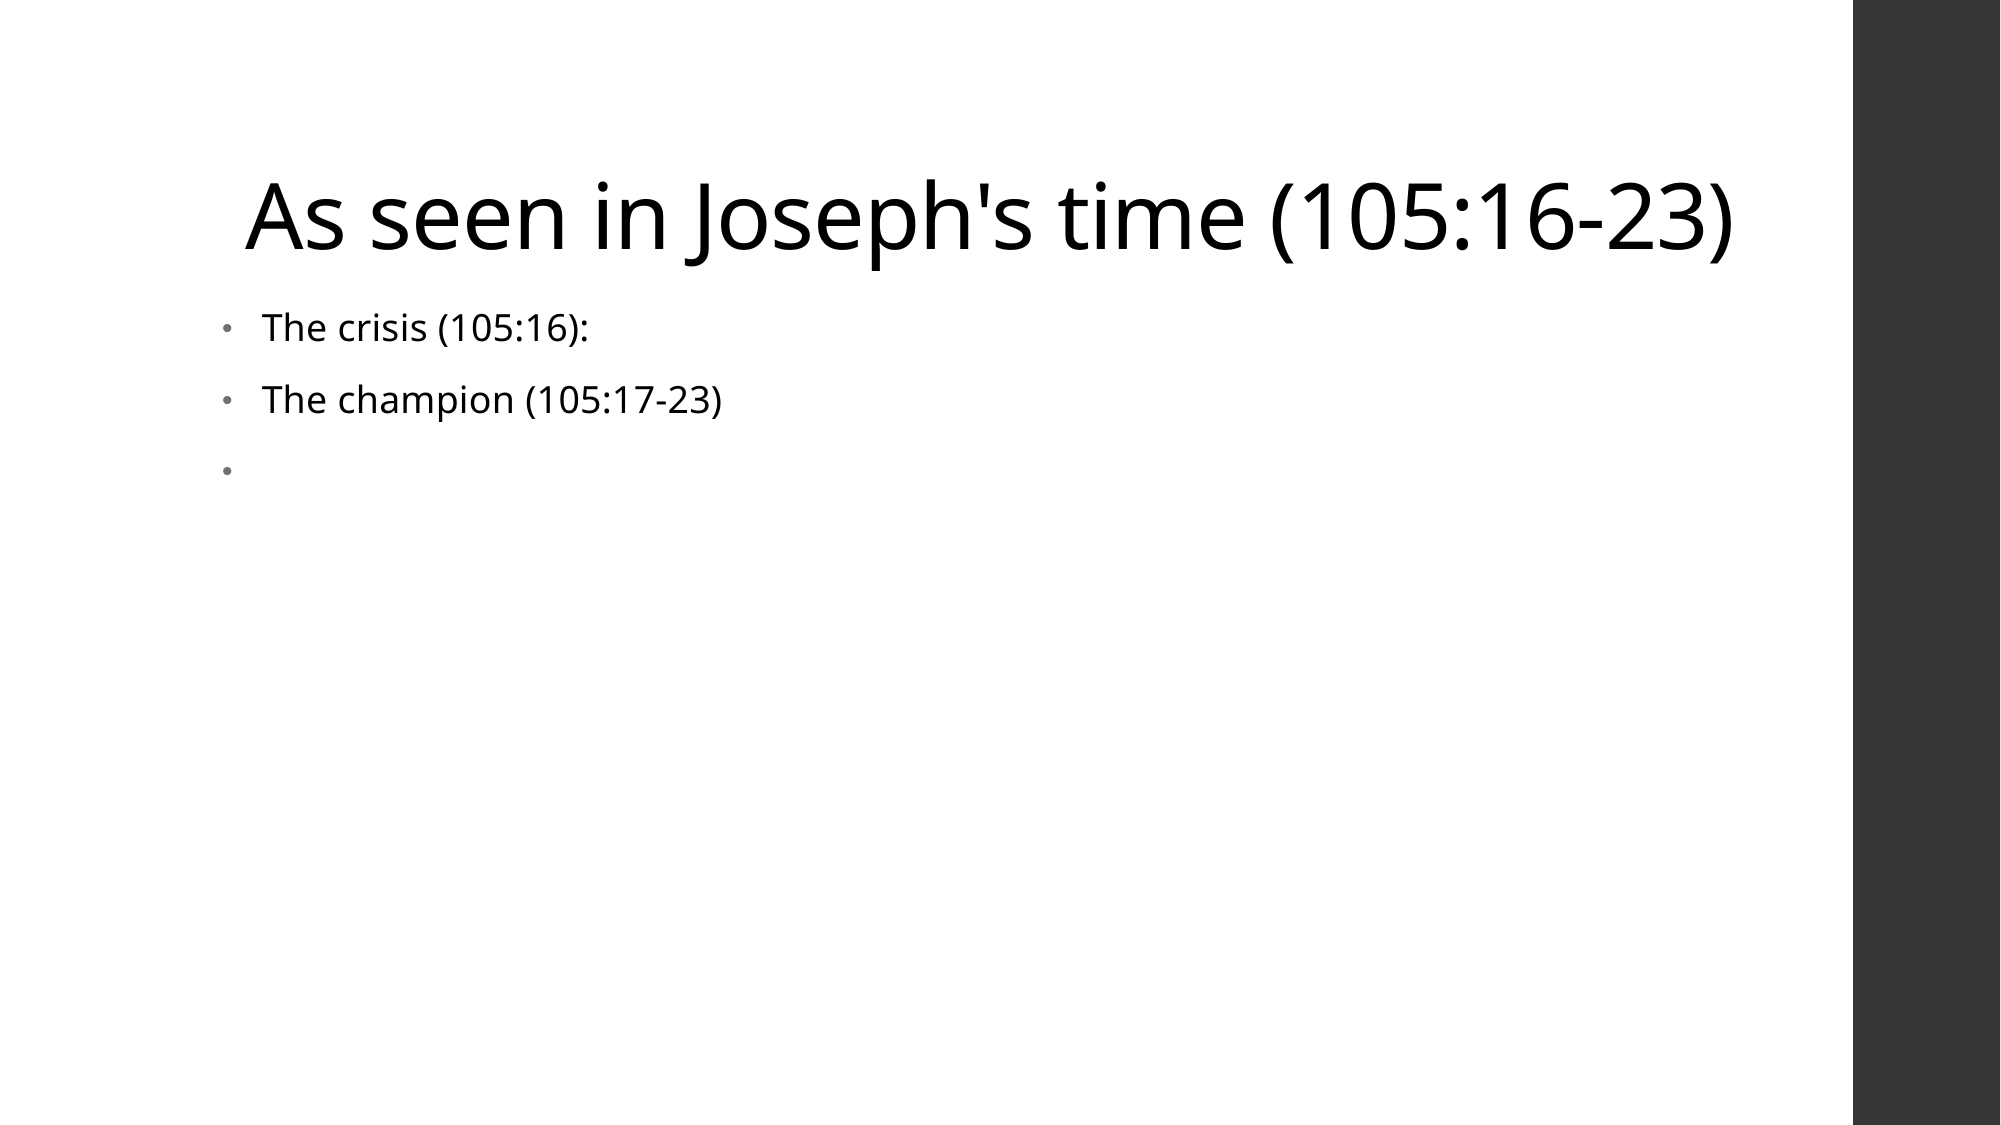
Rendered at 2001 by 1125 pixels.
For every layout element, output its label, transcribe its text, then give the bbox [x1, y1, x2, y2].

title As seen in Joseph's time (105:16-23) [206, 60, 1797, 278]
list The crisis (105:16): The champion (105:17-23) [206, 299, 1617, 1014]
